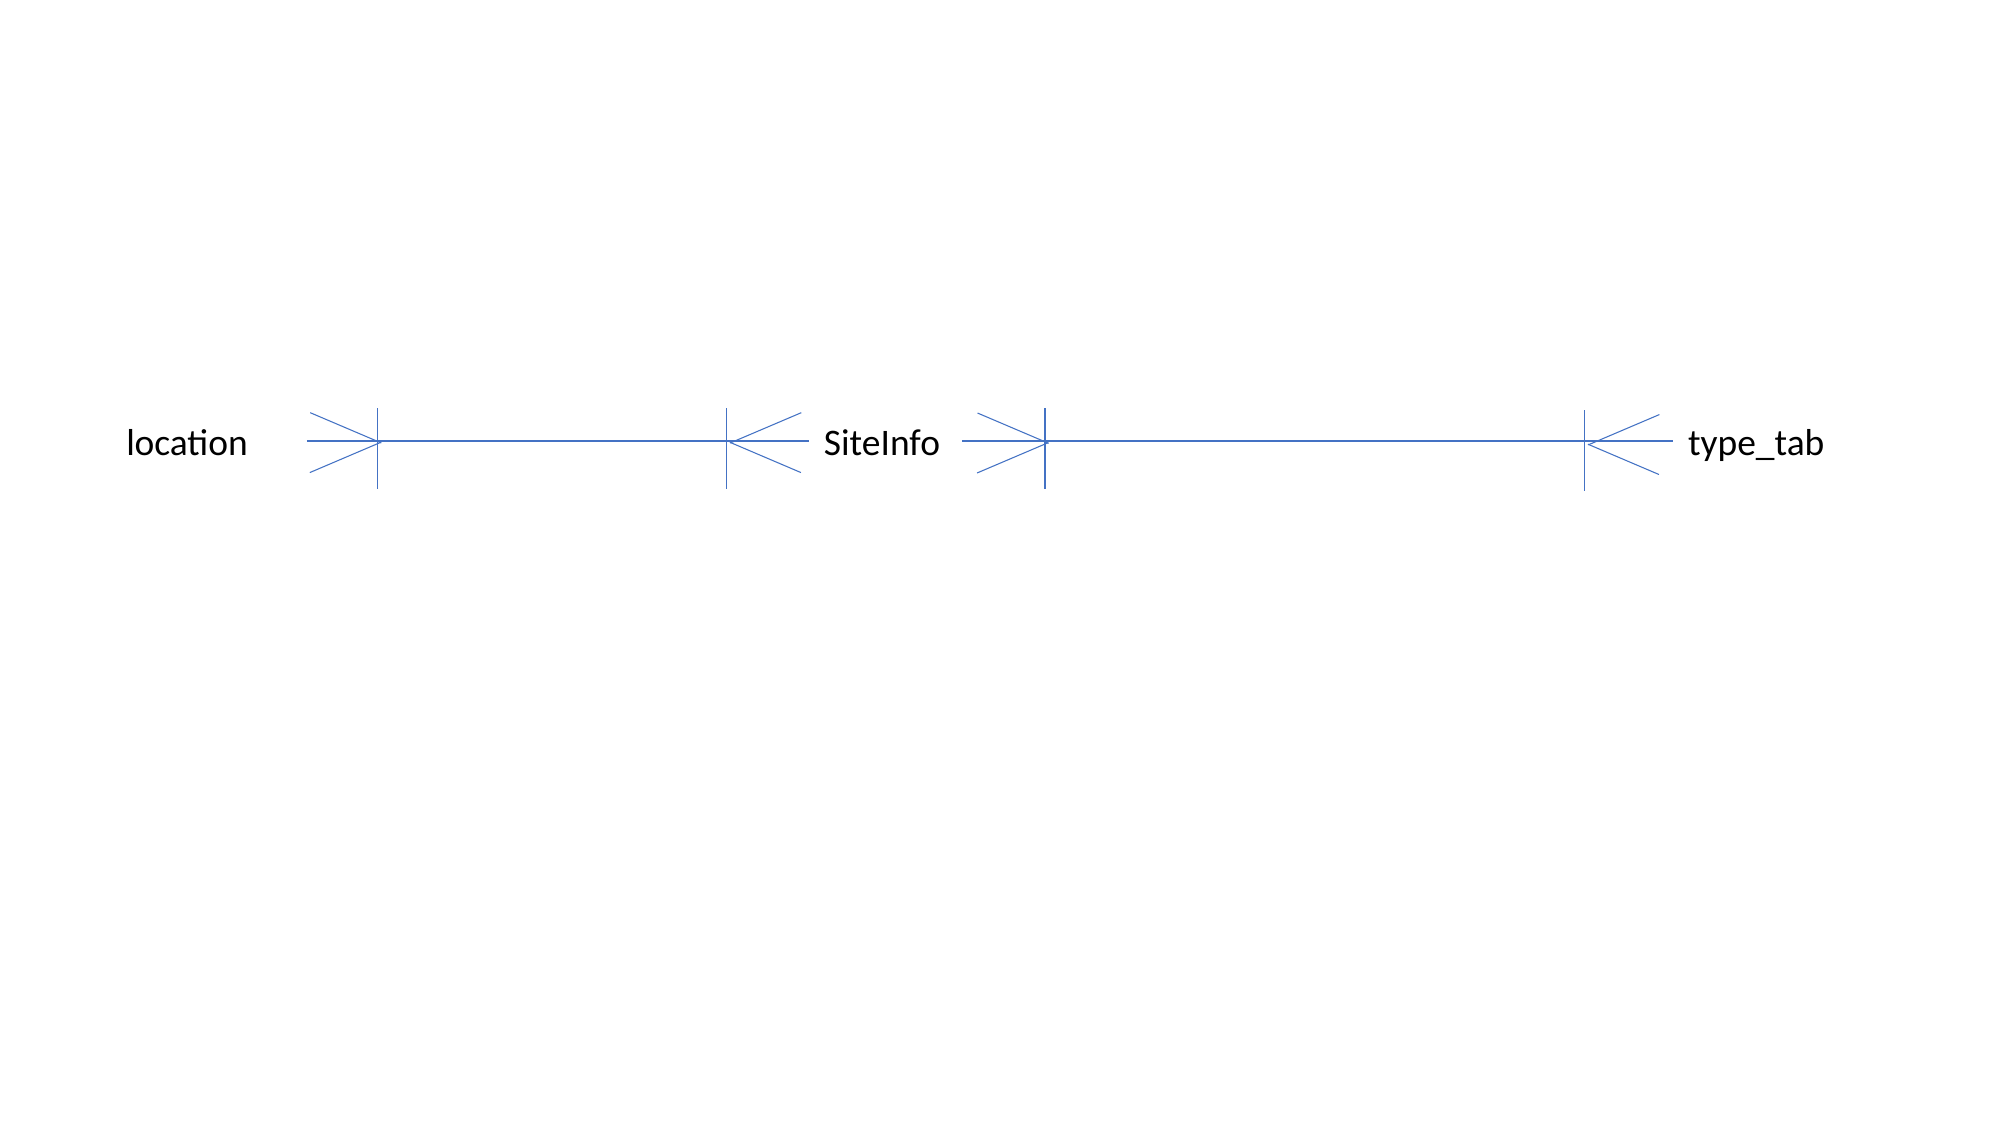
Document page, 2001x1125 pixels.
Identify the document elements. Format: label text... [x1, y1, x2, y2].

text_box location [111, 410, 307, 472]
text_box type_tab [1673, 410, 1924, 472]
text_box SiteInfo [808, 410, 963, 472]
